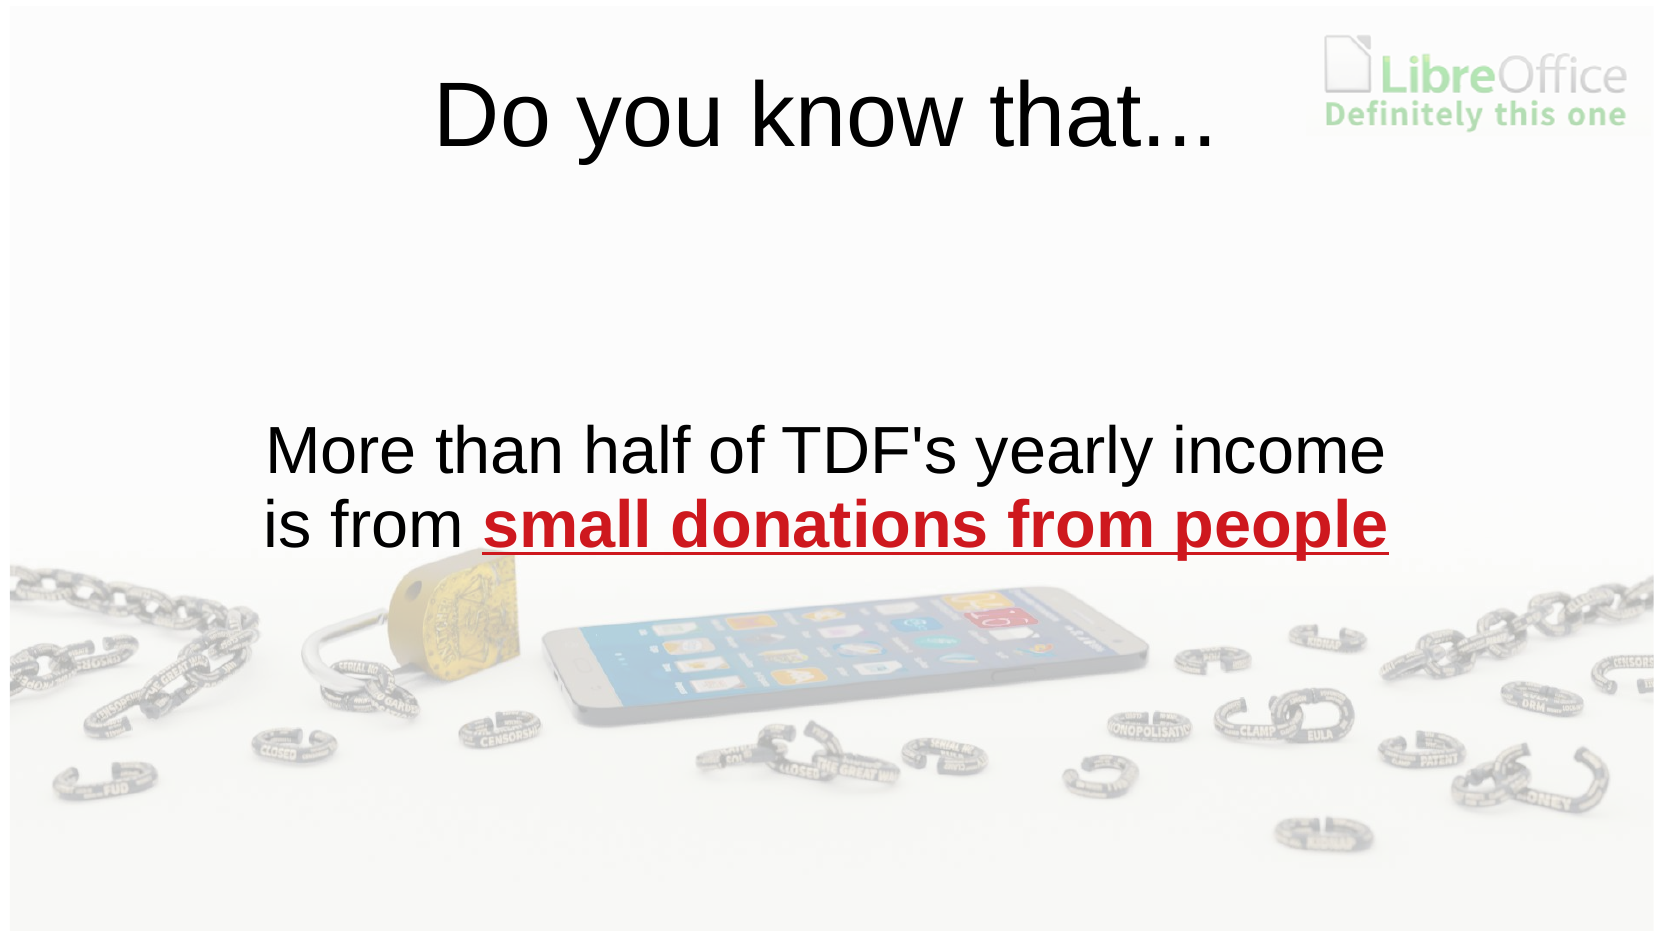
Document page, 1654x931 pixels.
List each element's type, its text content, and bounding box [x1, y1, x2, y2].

title Do you know that... [82, 37, 1571, 193]
picture [9, 6, 1654, 931]
subtitle More than half of TDF's yearly income is from small donations from people [82, 217, 1571, 758]
